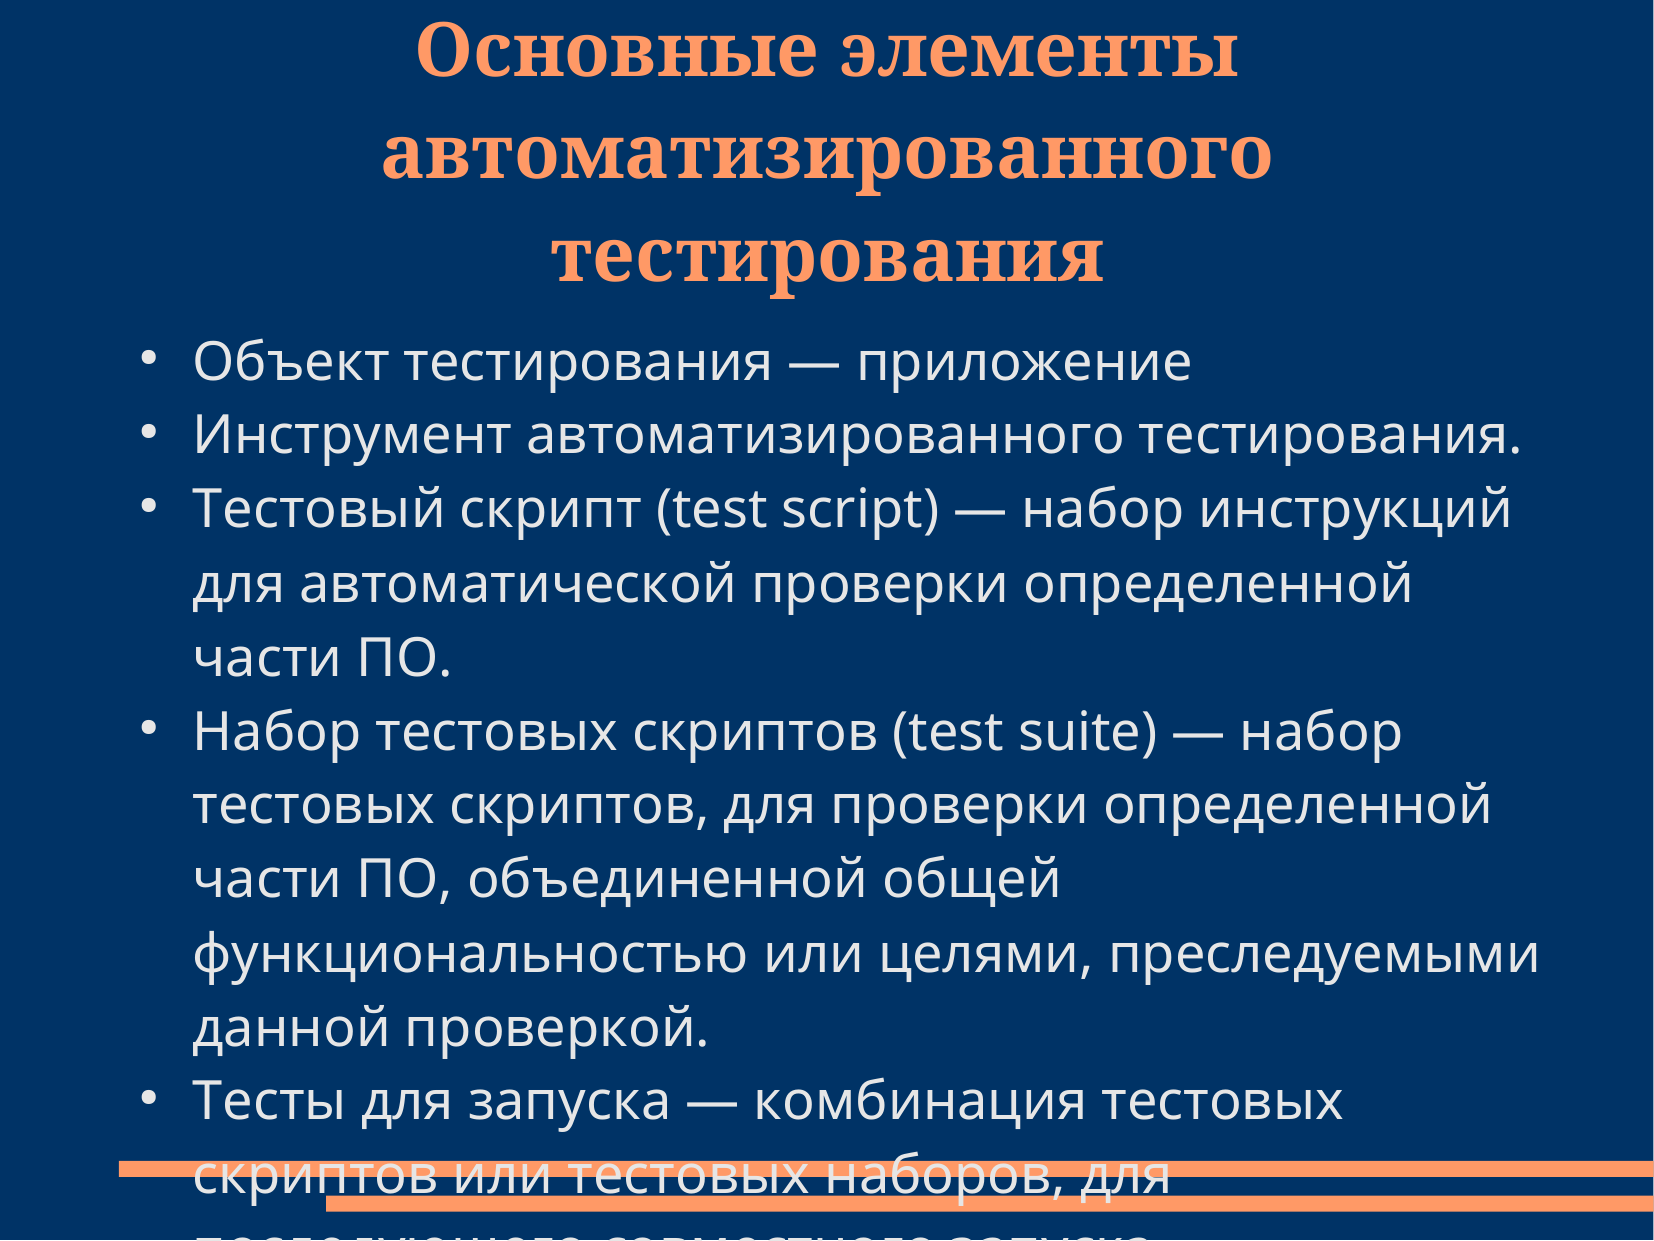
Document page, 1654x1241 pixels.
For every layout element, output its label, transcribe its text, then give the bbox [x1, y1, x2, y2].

title Основные элементы автоматизированного тестирования [121, 21, 1534, 278]
list Объект тестирования — приложение Инструмент автоматизированного тестирования. Тестовый скрипт (test script) — набор инструкций для автоматической проверки определенной части ПО. Набор тестовых скриптов (test suite) — набор тестовых скриптов, для проверки определенной части ПО, объединенной общей функциональностью или целями, преследуемыми данной проверкой. Тесты для запуска — комбинация тестовых скриптов или тестовых наборов, для последующего совместного запуска. [121, 322, 1561, 1126]
